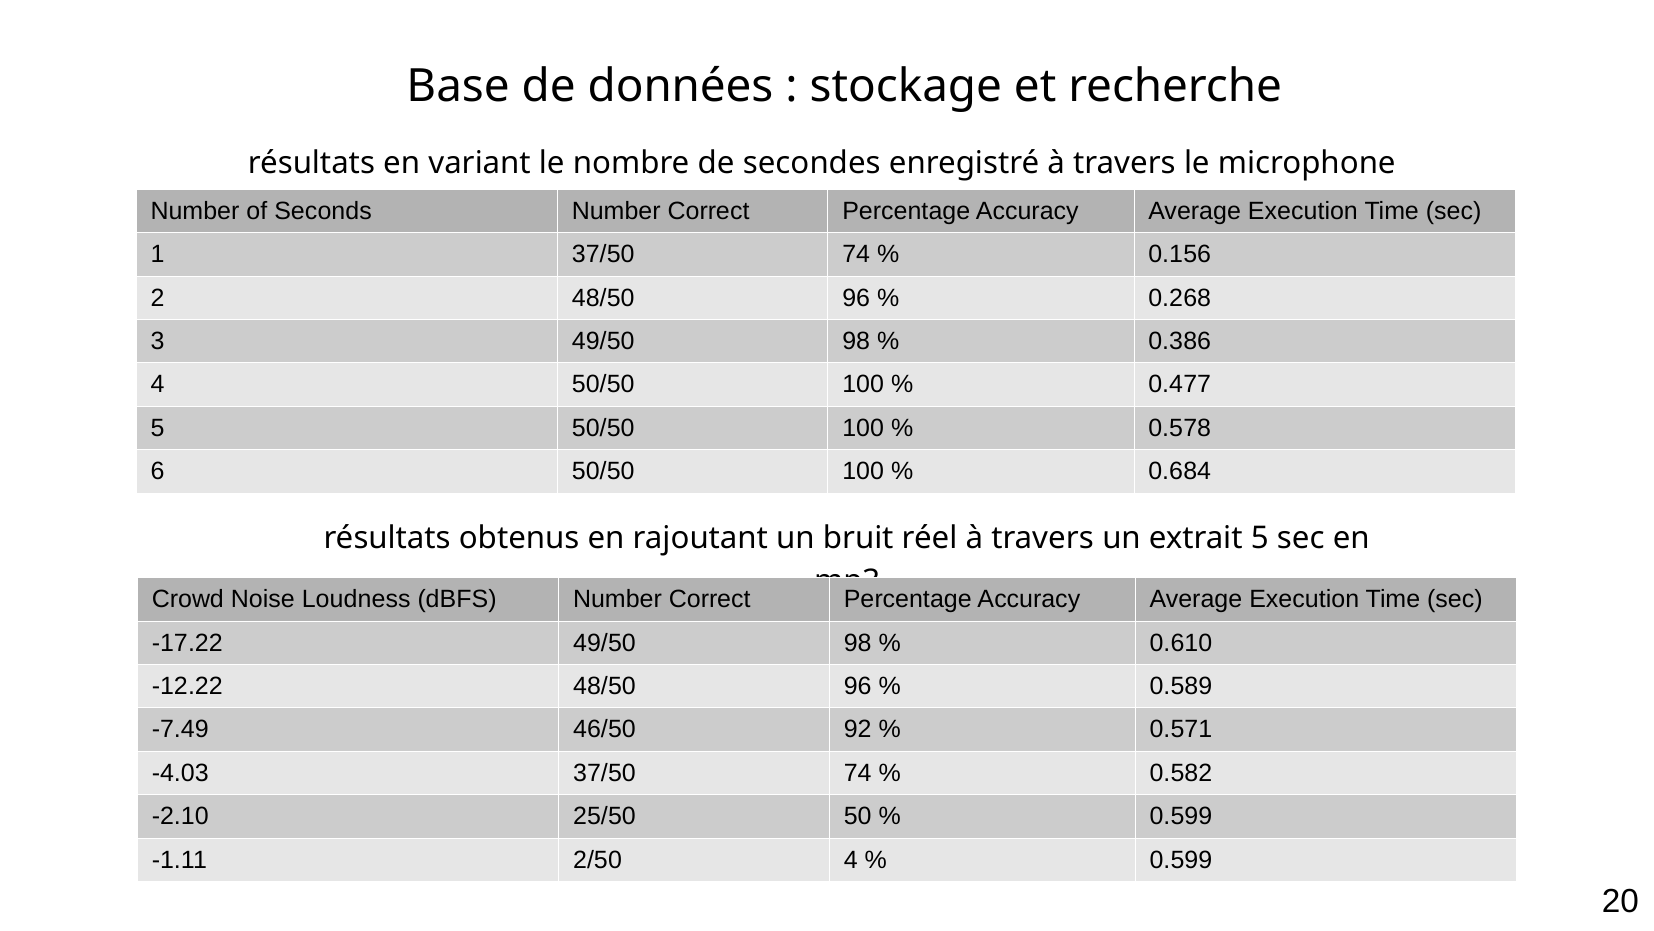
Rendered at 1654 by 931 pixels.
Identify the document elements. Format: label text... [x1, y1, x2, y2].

table_header Average Execution Time (sec) [1135, 190, 1515, 232]
table_cell 100 % [828, 450, 1134, 493]
table_cell 6 [137, 450, 557, 493]
table_cell 0.610 [1136, 622, 1516, 664]
table_cell 0.599 [1136, 839, 1516, 881]
table_cell 49/50 [558, 320, 827, 362]
table_header Percentage Accuracy [830, 578, 1135, 621]
table_cell 50/50 [558, 363, 827, 406]
table_cell 0.582 [1136, 752, 1516, 794]
table_cell 48/50 [559, 665, 829, 707]
table_cell 49/50 [559, 622, 829, 664]
table_cell 0.684 [1135, 450, 1515, 493]
table_cell 50 % [830, 795, 1135, 838]
table_cell 50/50 [558, 450, 827, 493]
table_cell 0.268 [1135, 277, 1515, 319]
table_cell 96 % [830, 665, 1135, 707]
table_cell 0.589 [1136, 665, 1516, 707]
table_header Number Correct [559, 578, 829, 621]
table_cell 0.599 [1136, 795, 1516, 838]
table_cell 5 [137, 407, 557, 449]
table_cell 0.477 [1135, 363, 1515, 406]
table_cell 100 % [828, 407, 1134, 449]
table_cell 1 [137, 233, 557, 276]
text_box résultats obtenus en rajoutant un bruit réel à travers un extrait 5 sec en mp3 [285, 507, 1411, 568]
table_cell -7.49 [138, 708, 558, 751]
table_header Average Execution Time (sec) [1136, 578, 1516, 621]
table_cell 98 % [830, 622, 1135, 664]
table_cell -2.10 [138, 795, 558, 838]
table_cell -12.22 [138, 665, 558, 707]
table_header Crowd Noise Loudness (dBFS) [138, 578, 558, 621]
table_cell 48/50 [558, 277, 827, 319]
table_cell 96 % [828, 277, 1134, 319]
table_cell 3 [137, 320, 557, 362]
table_cell 100 % [828, 363, 1134, 406]
table_header Number of Seconds [137, 190, 557, 232]
text_box Base de données : stockage et recherche [242, 45, 1411, 132]
table_cell 50/50 [558, 407, 827, 449]
table_cell -4.03 [138, 752, 558, 794]
table_cell 92 % [830, 708, 1135, 751]
table_cell 25/50 [559, 795, 829, 838]
table_header Number Correct [558, 190, 827, 232]
table_cell 2/50 [559, 839, 829, 881]
table_cell -17.22 [138, 622, 558, 664]
table_cell 37/50 [559, 752, 829, 794]
table_cell 74 % [828, 233, 1134, 276]
table_cell 0.156 [1135, 233, 1515, 276]
table_cell 0.386 [1135, 320, 1515, 362]
table_cell 74 % [830, 752, 1135, 794]
table_cell 0.578 [1135, 407, 1515, 449]
table_cell 98 % [828, 320, 1134, 362]
text_box <number> [1024, 874, 1654, 931]
table_cell 4 % [830, 839, 1135, 881]
table_cell 4 [137, 363, 557, 406]
table_cell 37/50 [558, 233, 827, 276]
table_header Percentage Accuracy [828, 190, 1134, 232]
table_cell 0.571 [1136, 708, 1516, 751]
table_cell -1.11 [138, 839, 558, 881]
table_cell 2 [137, 277, 557, 319]
text_box résultats en variant le nombre de secondes enregistré à travers le microphone [144, 132, 1510, 189]
table_cell 46/50 [559, 708, 829, 751]
